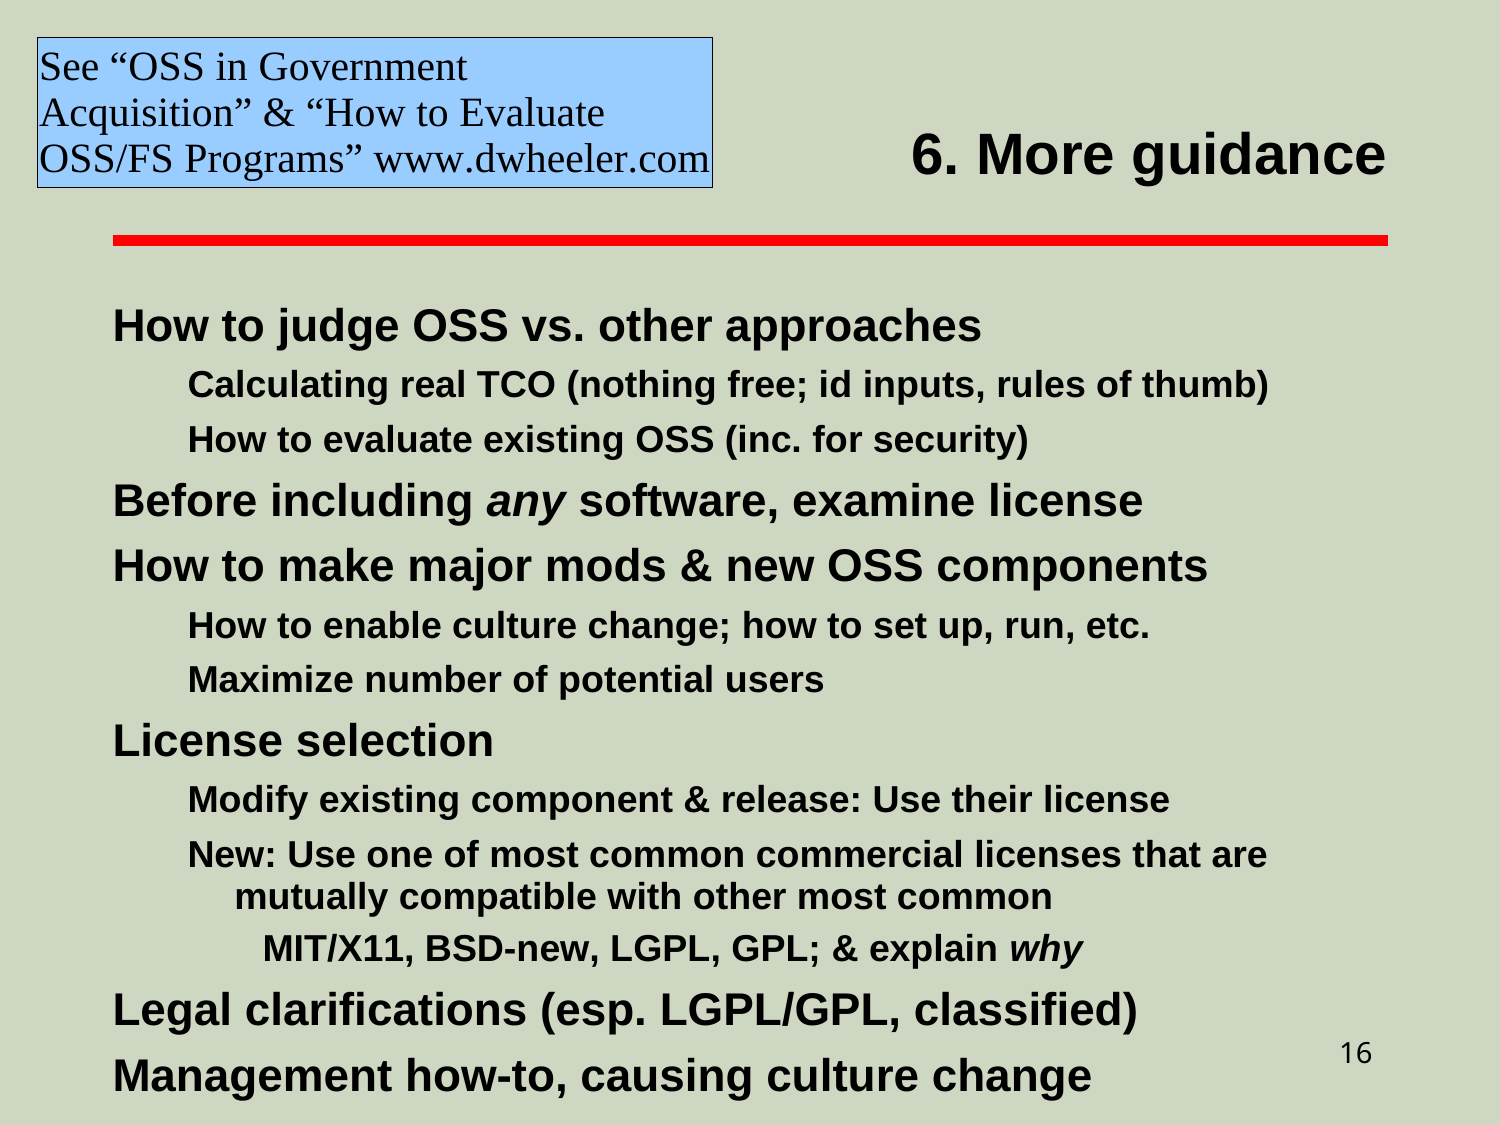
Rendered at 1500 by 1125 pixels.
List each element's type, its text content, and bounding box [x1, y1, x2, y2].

list How to judge OSS vs. other approaches Calculating real TCO (nothing free; id inputs, rules of thumb) How to evaluate existing OSS (inc. for security) Before including any software, examine license How to make major mods & new OSS components How to enable culture change; how to set up, run, etc. Maximize number of potential users License selection Modify existing component & release: Use their license New: Use one of most common commercial licenses that are mutually compatible with other most common MIT/X11, BSD-new, LGPL, GPL; & explain why Legal clarifications (esp. LGPL/GPL, classified) Management how-to, causing culture change [112, 299, 1388, 1102]
text_box See “OSS in Government Acquisition” & “How to Evaluate OSS/FS Programs” www.dwheeler.com [37, 37, 713, 188]
title 6. More guidance [337, 85, 1388, 224]
